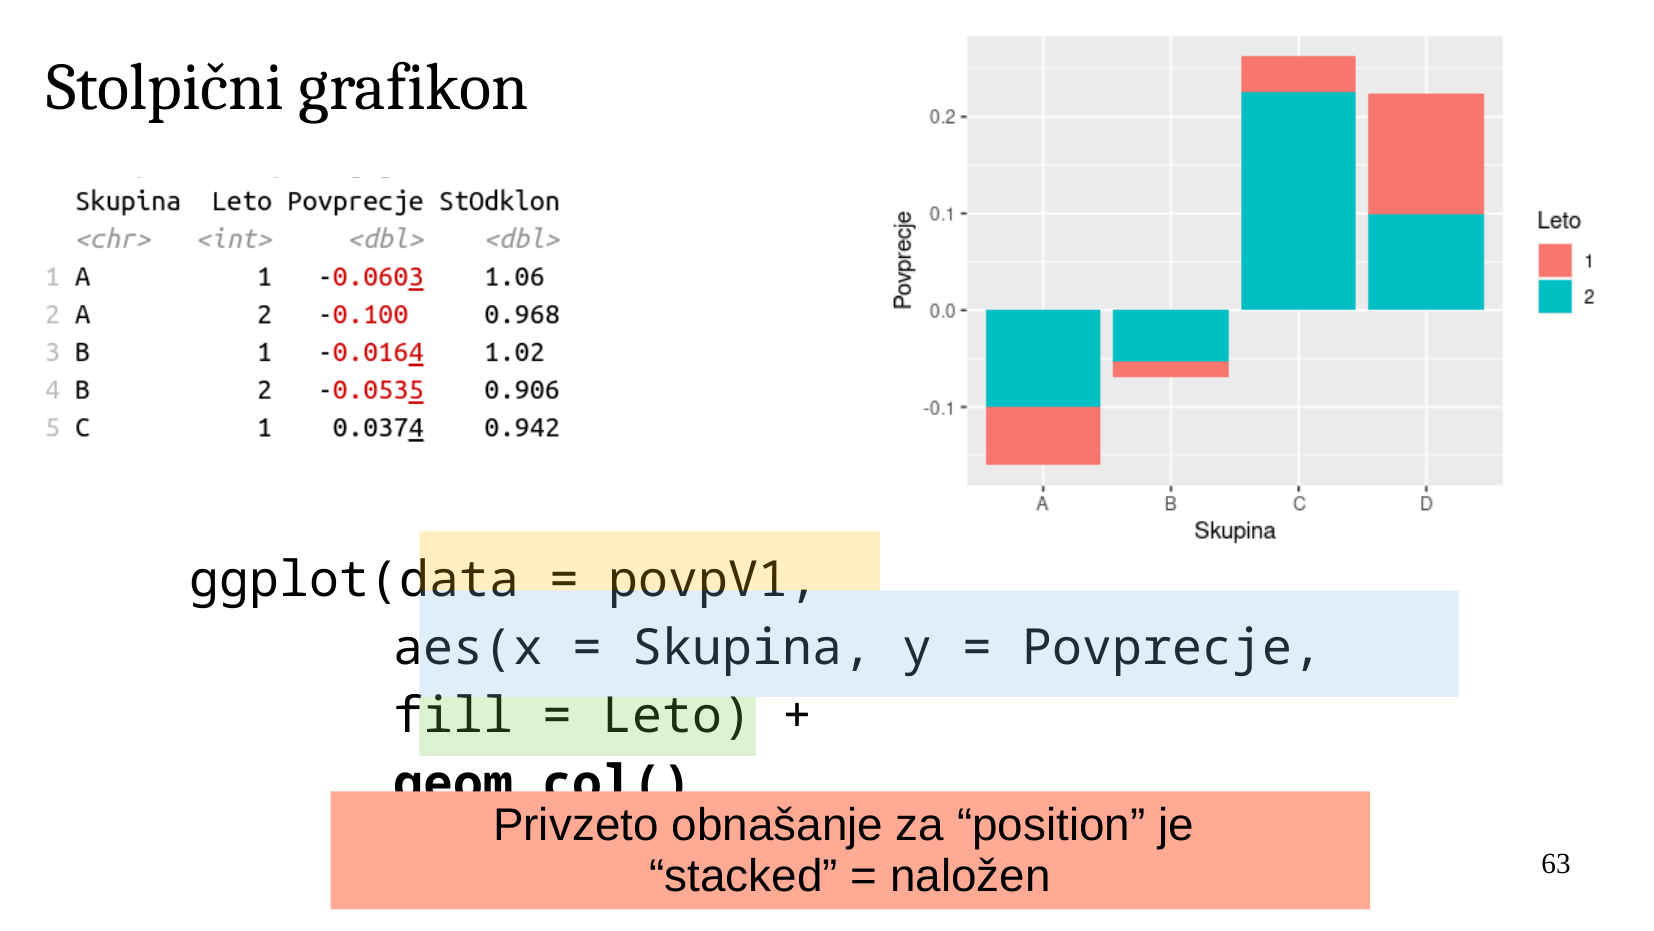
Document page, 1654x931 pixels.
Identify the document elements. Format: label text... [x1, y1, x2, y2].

title Stolpični grafikon [46, 33, 883, 142]
text_box [419, 531, 1459, 756]
picture [35, 177, 574, 447]
text_box Privzeto obnašanje za “position” je “stacked” = naložen [330, 791, 1371, 910]
list ggplot(data = povpV1, aes(x = Skupina, y = Povprecje, fill = Leto) + geom_col() [124, 542, 1613, 886]
picture [883, 25, 1619, 556]
